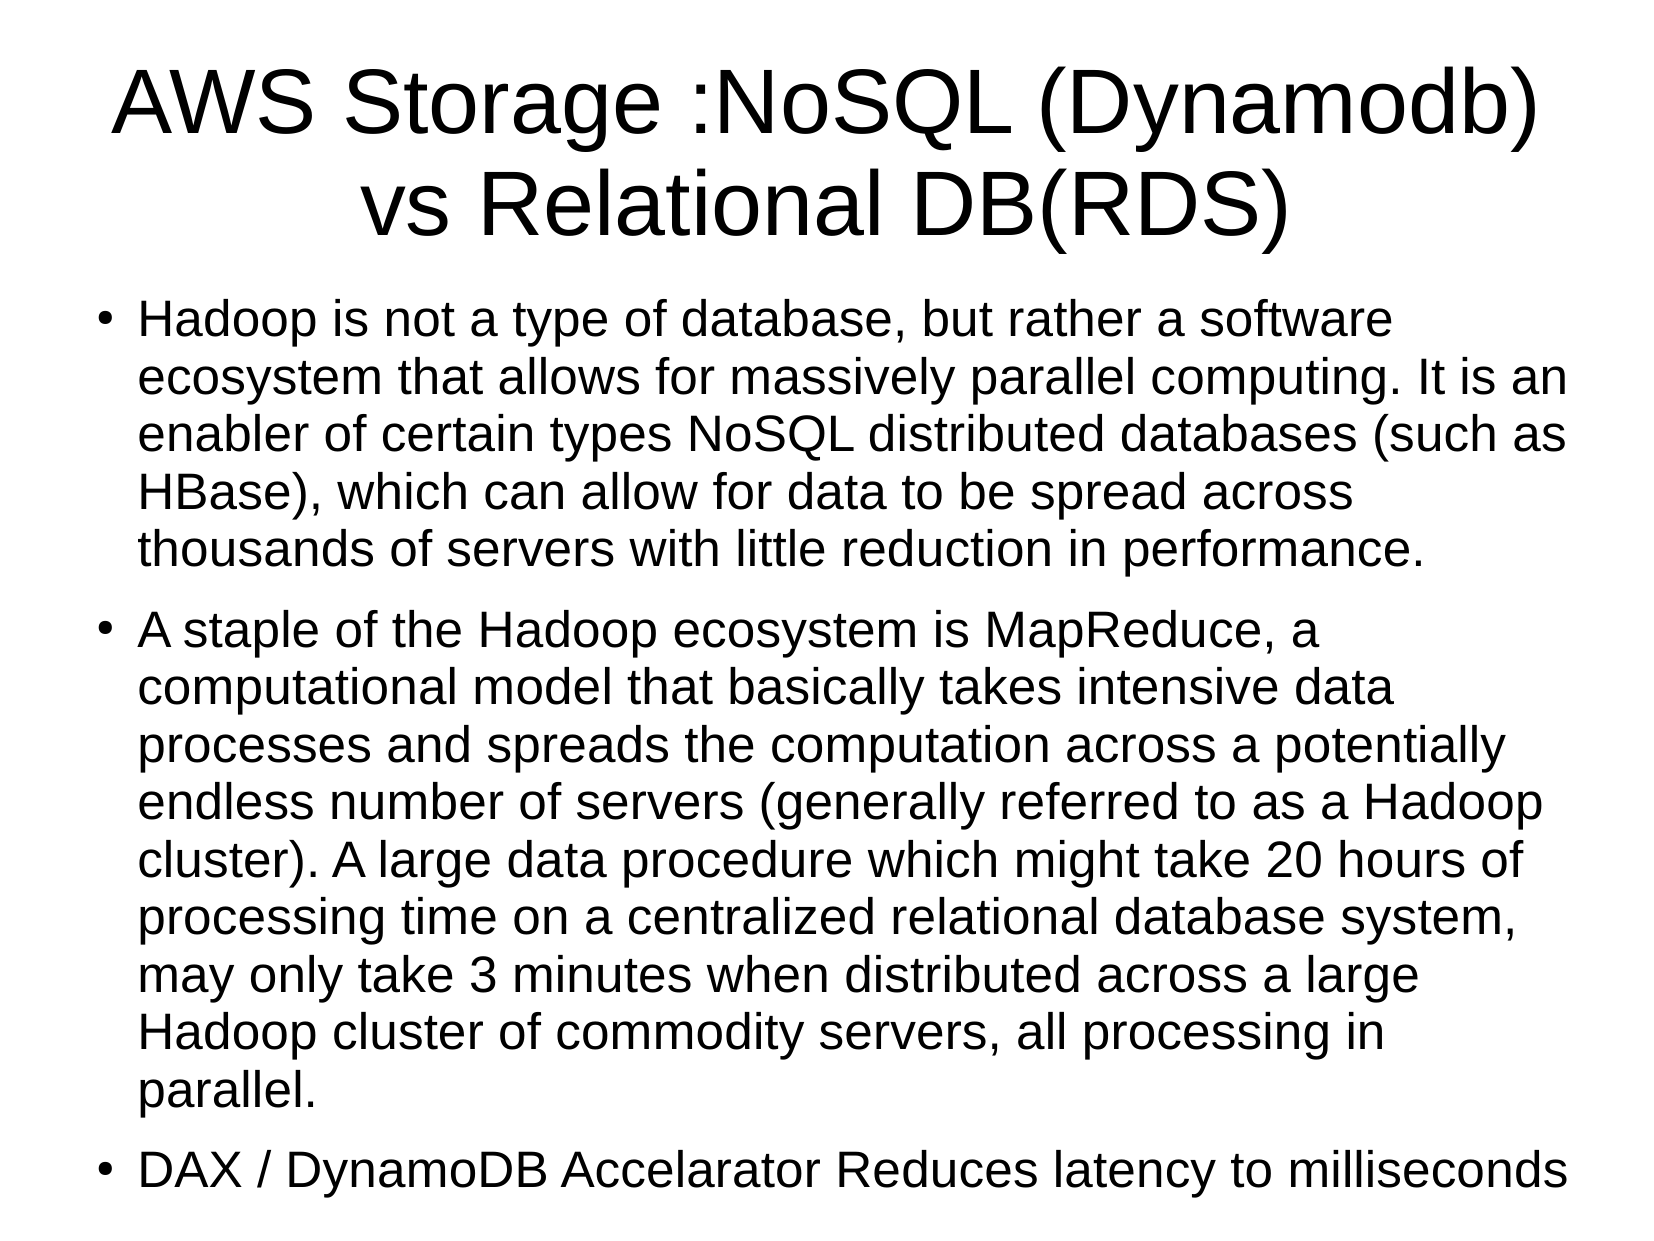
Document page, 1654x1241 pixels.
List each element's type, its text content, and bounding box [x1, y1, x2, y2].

list Hadoop is not a type of database, but rather a software ecosystem that allows for massively parallel computing. It is an enabler of certain types NoSQL distributed databases (such as HBase), which can allow for data to be spread across thousands of servers with little reduction in performance. A staple of the Hadoop ecosystem is MapReduce, a computational model that basically takes intensive data processes and spreads the computation across a potentially endless number of servers (generally referred to as a Hadoop cluster). A large data procedure which might take 20 hours of processing time on a centralized relational database system, may only take 3 minutes when distributed across a large Hadoop cluster of commodity servers, all processing in parallel. DAX / DynamoDB Accelarator Reduces latency to milliseconds [82, 290, 1571, 1216]
title AWS Storage :NoSQL (Dynamodb) vs Relational DB(RDS) [82, 49, 1571, 257]
